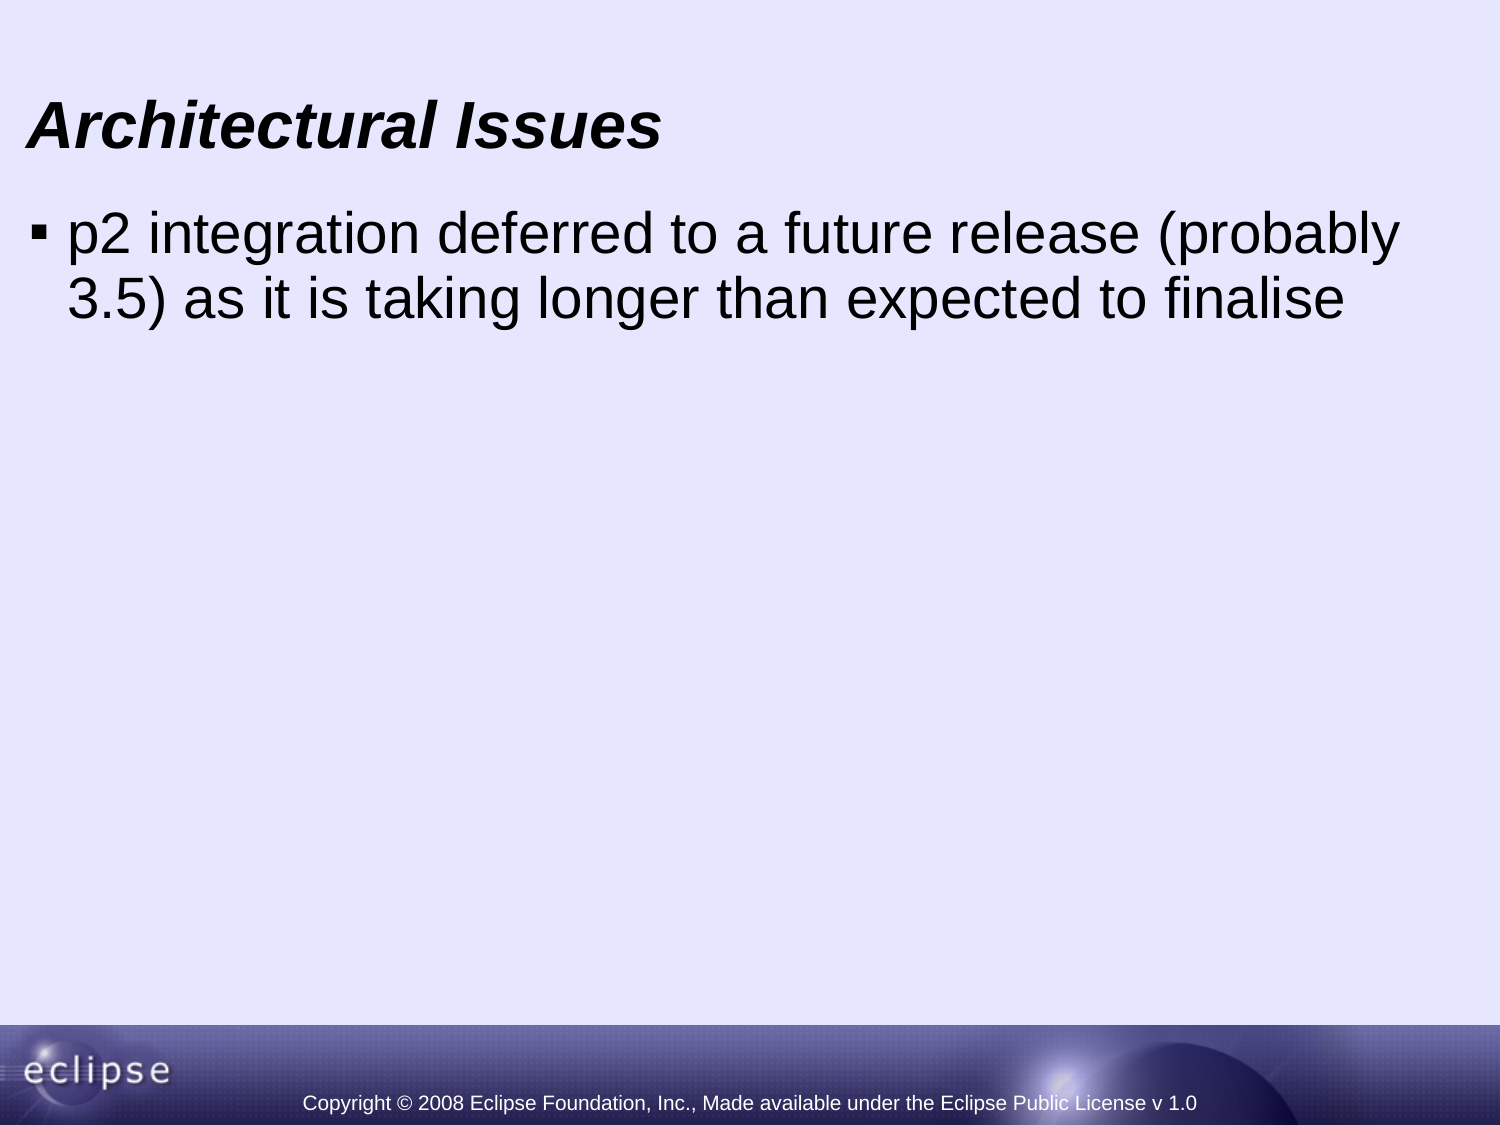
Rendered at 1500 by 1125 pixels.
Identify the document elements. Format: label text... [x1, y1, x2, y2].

title Architectural Issues [26, 84, 1474, 172]
list p2 integration deferred to a future release (probably 3.5) as it is taking longer than expected to finalise [29, 200, 1455, 1034]
picture [0, 1025, 1500, 1125]
